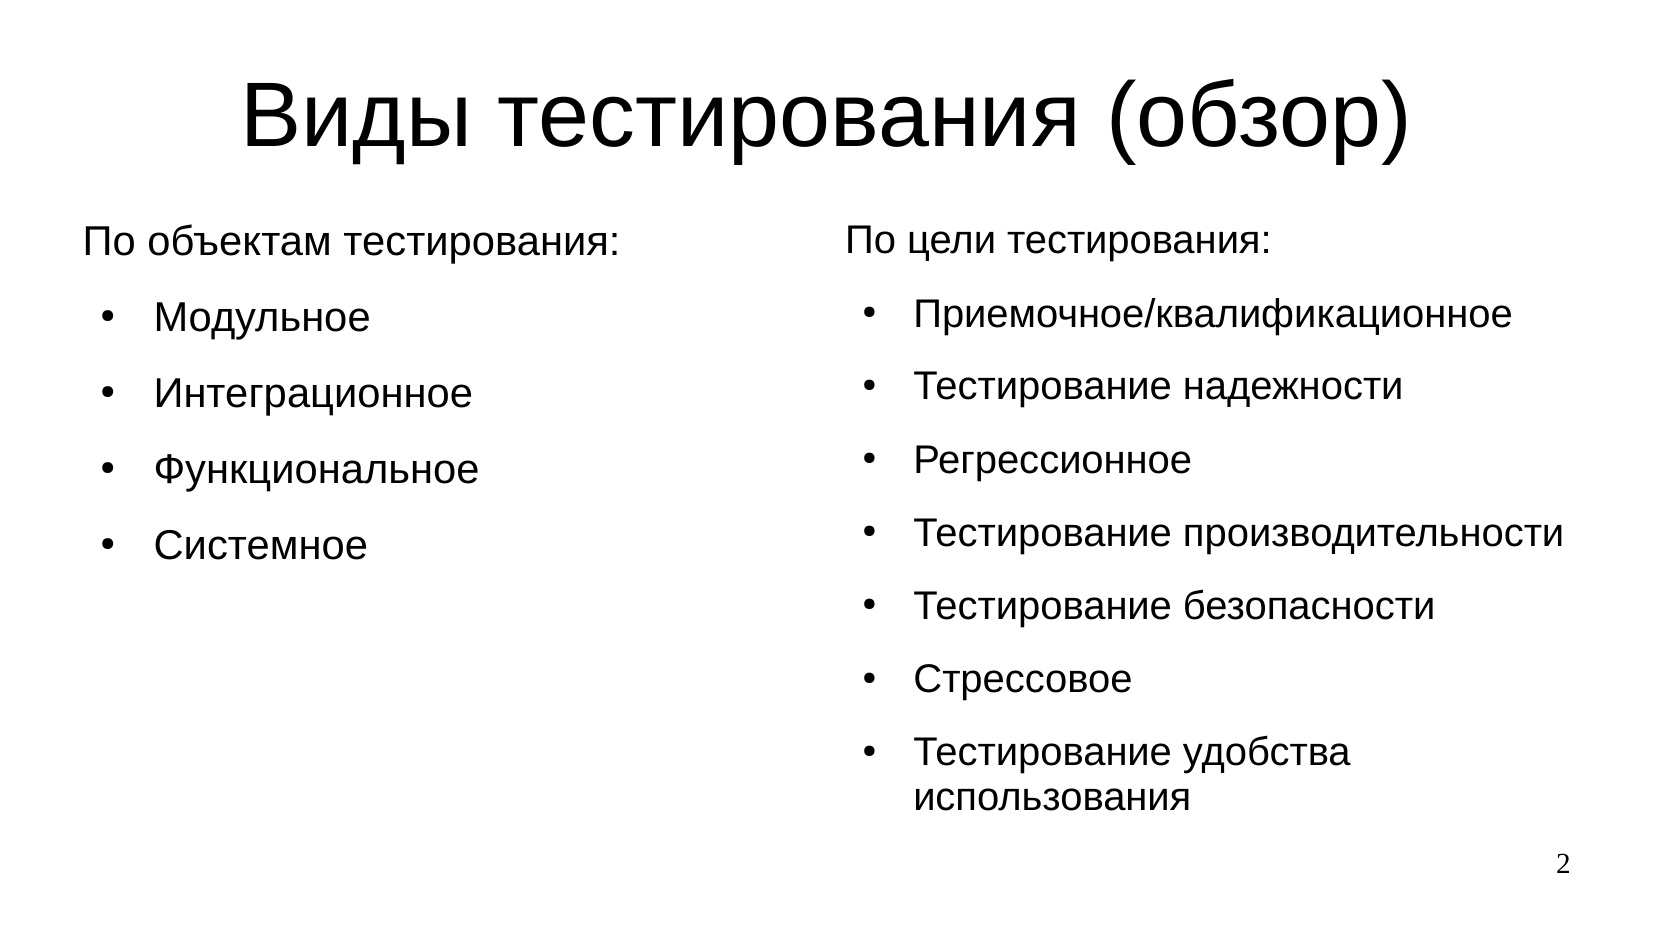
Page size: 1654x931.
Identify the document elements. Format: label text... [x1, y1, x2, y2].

title Виды тестирования (обзор) [82, 37, 1571, 193]
list По цели тестирования: Приемочное/квалификационное Тестирование надежности Регрессионное Тестирование производительности Тестирование безопасности Стрессовое Тестирование удобства использования [845, 217, 1572, 857]
list По объектам тестирования: Модульное Интеграционное Функциональное Системное [82, 217, 809, 857]
